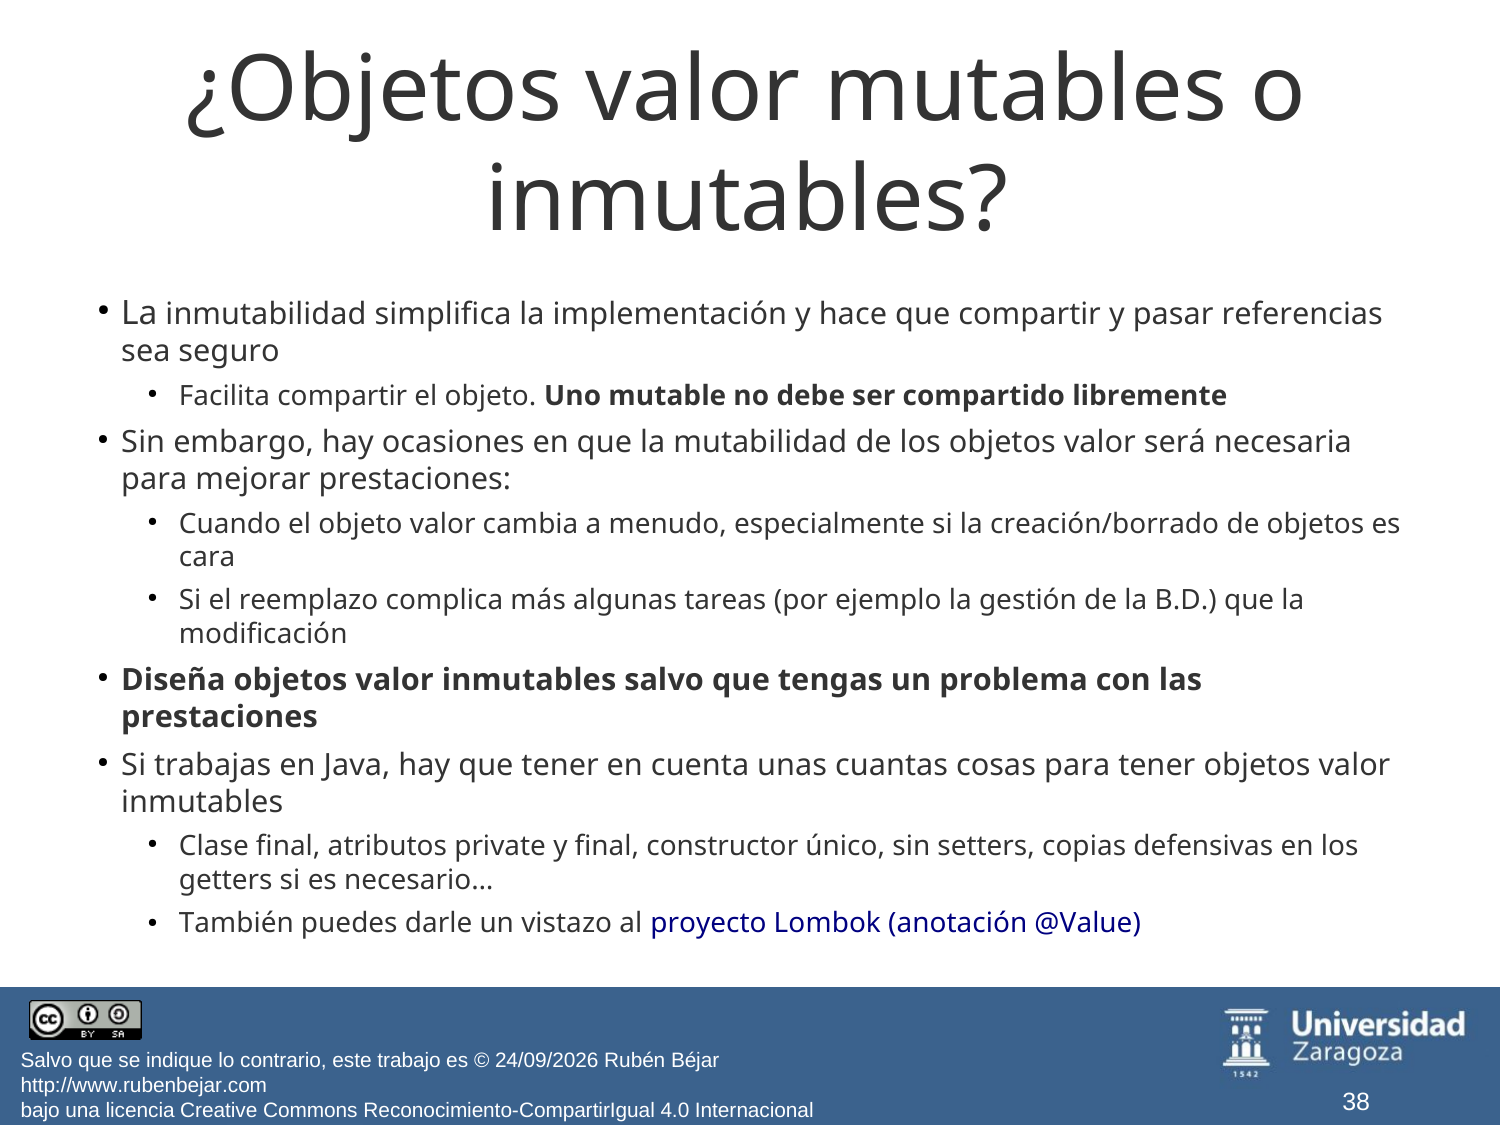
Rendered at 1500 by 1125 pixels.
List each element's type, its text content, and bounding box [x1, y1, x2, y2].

list La inmutabilidad simplifica la implementación y hace que compartir y pasar referencias sea seguro Facilita compartir el objeto. Uno mutable no debe ser compartido libremente Sin embargo, hay ocasiones en que la mutabilidad de los objetos valor será necesaria para mejorar prestaciones: Cuando el objeto valor cambia a menudo, especialmente si la creación/borrado de objetos es cara Si el reemplazo complica más algunas tareas (por ejemplo la gestión de la B.D.) que la modificación Diseña objetos valor inmutables salvo que tengas un problema con las prestaciones Si trabajas en Java, hay que tener en cuenta unas cuantas cosas para tener objetos valor inmutables Clase final, atributos private y final, constructor único, sin setters, copias defensivas en los getters si es necesario… También puedes darle un vistazo al proyecto Lombok (anotación @Value) [82, 283, 1418, 957]
title ¿Objetos valor mutables o inmutables? [74, 21, 1420, 257]
picture [0, 987, 1500, 1125]
